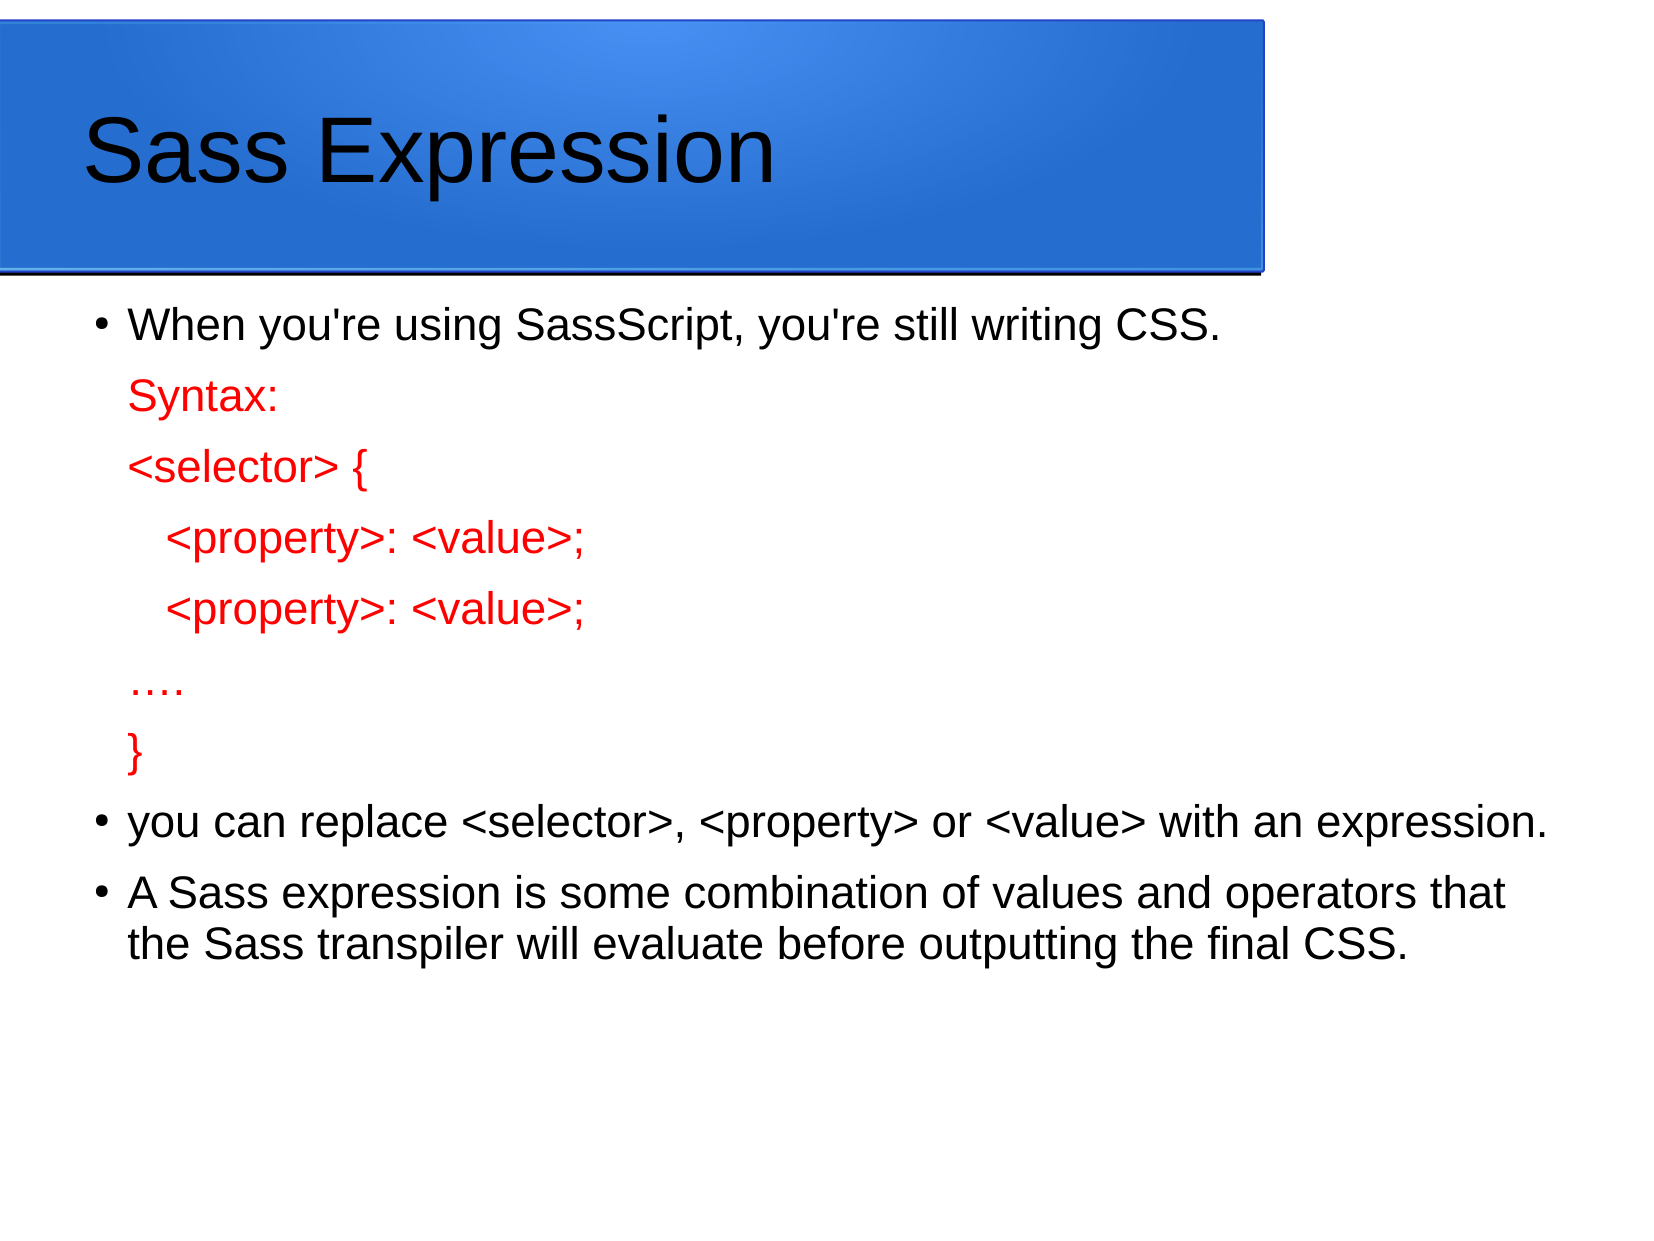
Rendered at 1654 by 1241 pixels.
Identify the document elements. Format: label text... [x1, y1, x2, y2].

title Sass Expression [82, 47, 1235, 252]
list When you're using SassScript, you're still writing CSS. Syntax: <selector> { <property>: <value>; <property>: <value>; …. } you can replace <selector>, <property> or <value> with an expression. A Sass expression is some combination of values and operators that the Sass transpiler will evaluate before outputting the final CSS. [82, 299, 1571, 1019]
